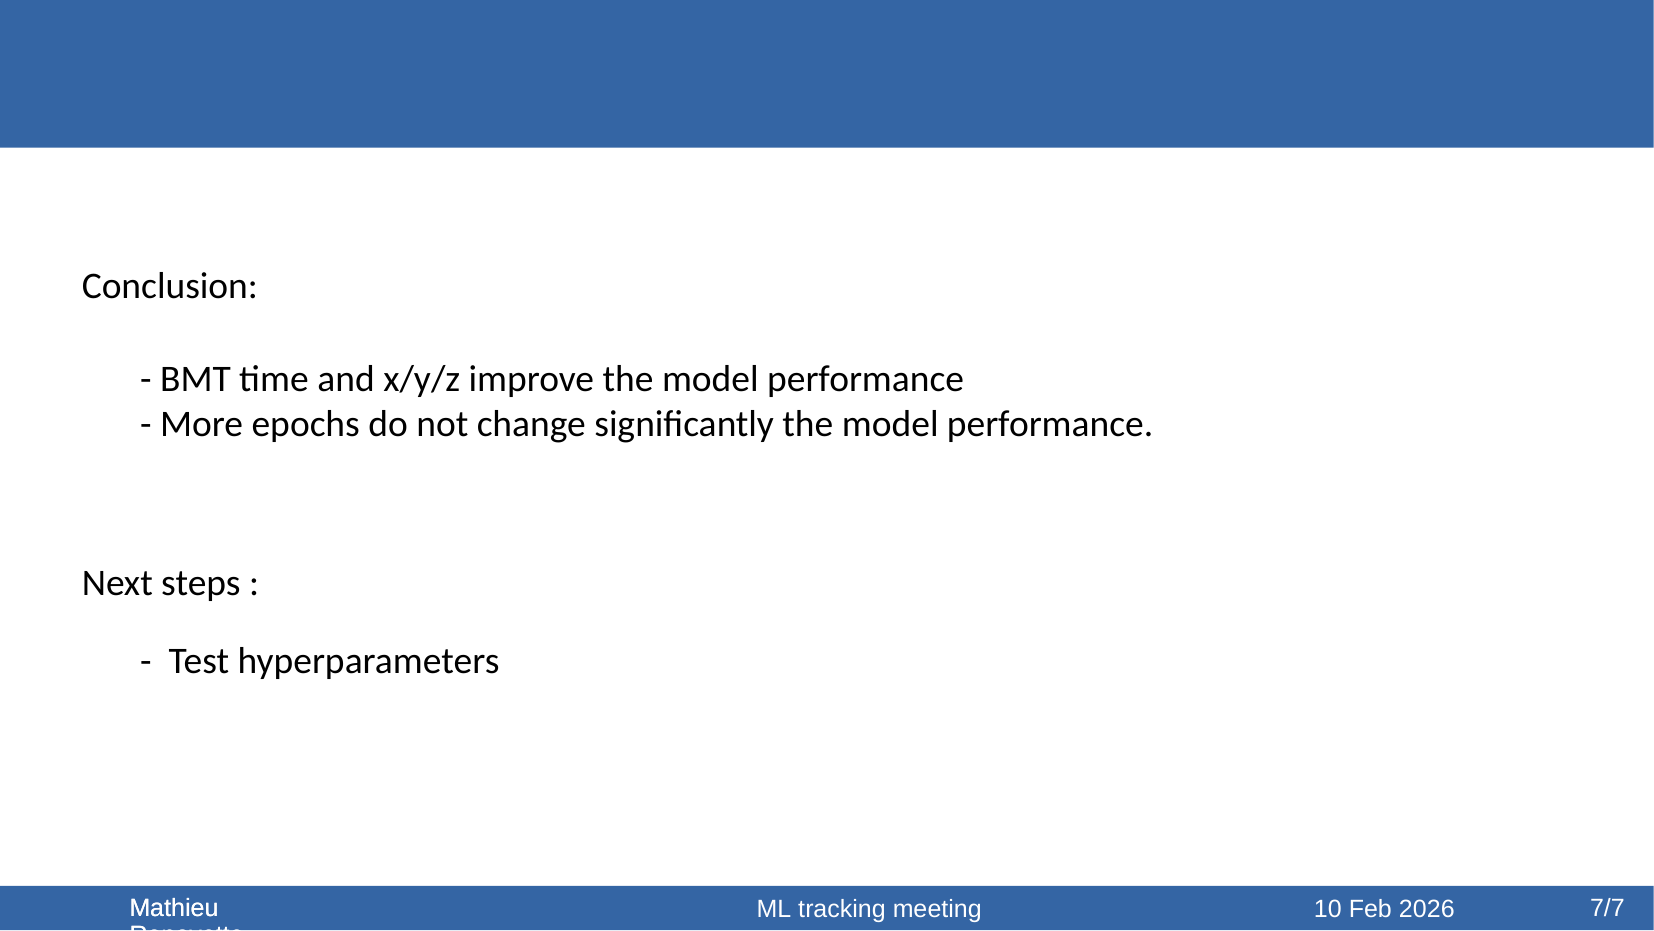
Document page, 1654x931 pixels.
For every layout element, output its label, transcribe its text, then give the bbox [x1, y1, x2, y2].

text_box [0, 0, 1654, 148]
text_box [226, 885, 1654, 931]
text_box - Test hyperparameters [125, 628, 525, 690]
text_box 10 Feb 2026 [1299, 887, 1536, 931]
text_box - BMT time and x/y/z improve the model performance - More epochs do not change significantly the model performance. [125, 346, 1174, 453]
text_box Next steps : [66, 550, 277, 612]
text_box Mathieu Ronayette [114, 885, 355, 929]
text_box ML tracking meeting [734, 887, 1010, 931]
text_box 7/7 [1575, 885, 1654, 930]
text_box Conclusion: [66, 253, 276, 314]
text_box [0, 885, 131, 931]
